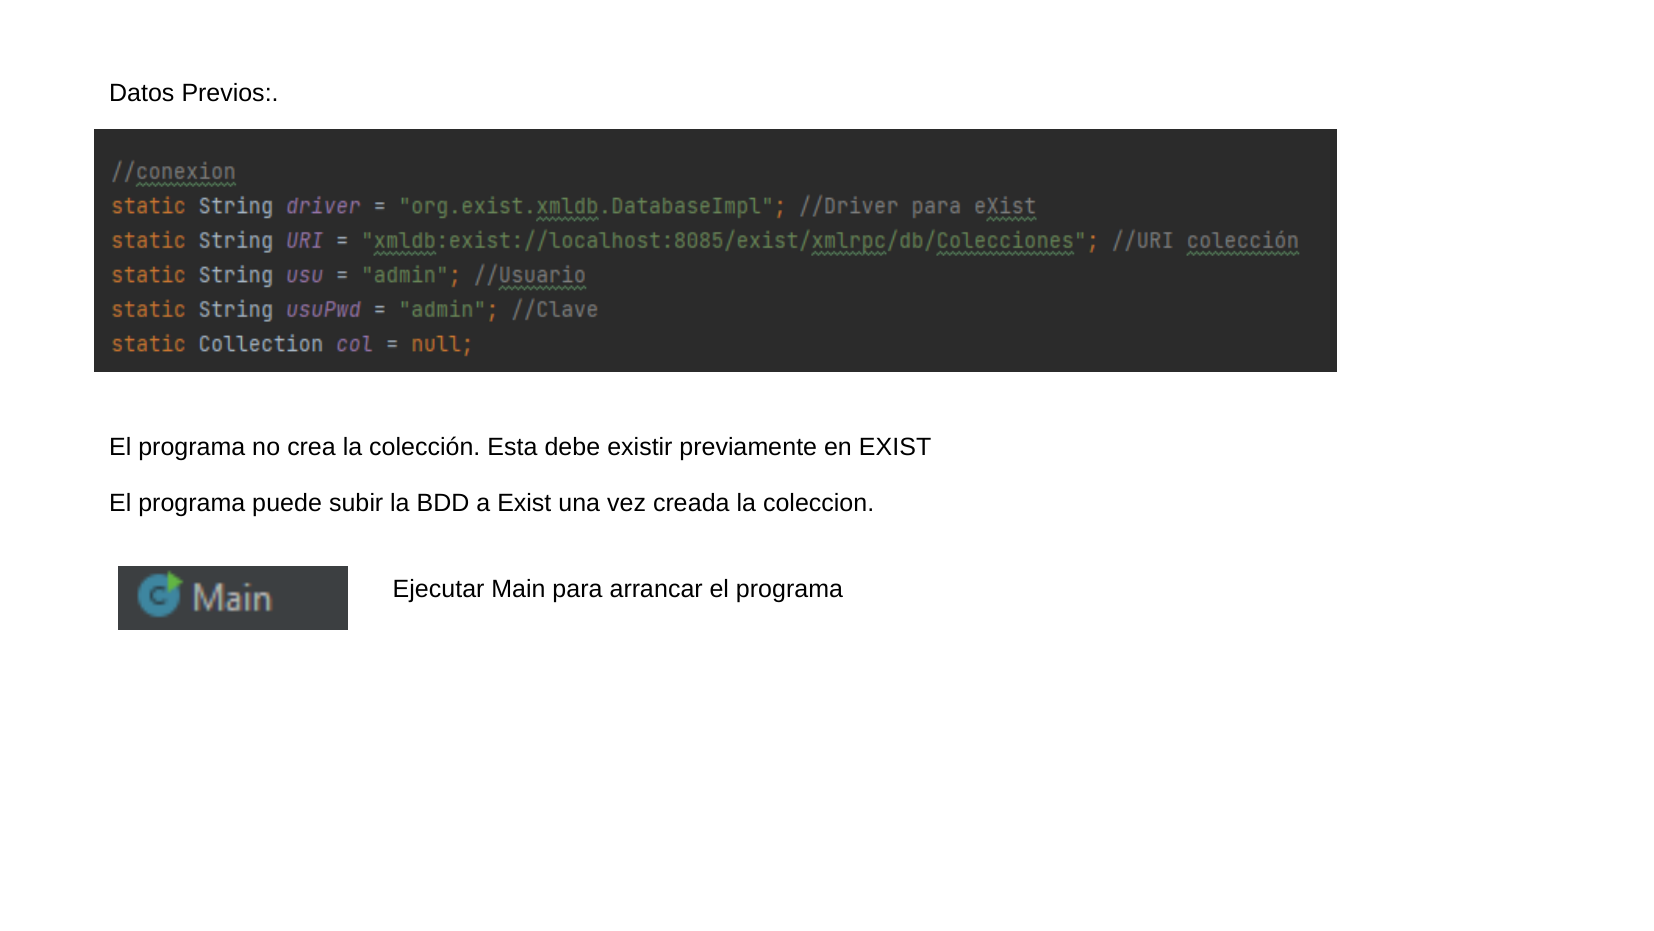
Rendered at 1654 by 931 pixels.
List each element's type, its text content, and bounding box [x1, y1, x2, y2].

text_box El programa no crea la colección. Esta debe existir previamente en EXIST El programa puede subir la BDD a Exist una vez creada la coleccion. [94, 425, 1028, 608]
picture [118, 566, 348, 630]
text_box Datos Previos:. [94, 70, 1028, 254]
picture [94, 129, 1337, 373]
text_box Ejecutar Main para arrancar el programa [377, 566, 886, 615]
